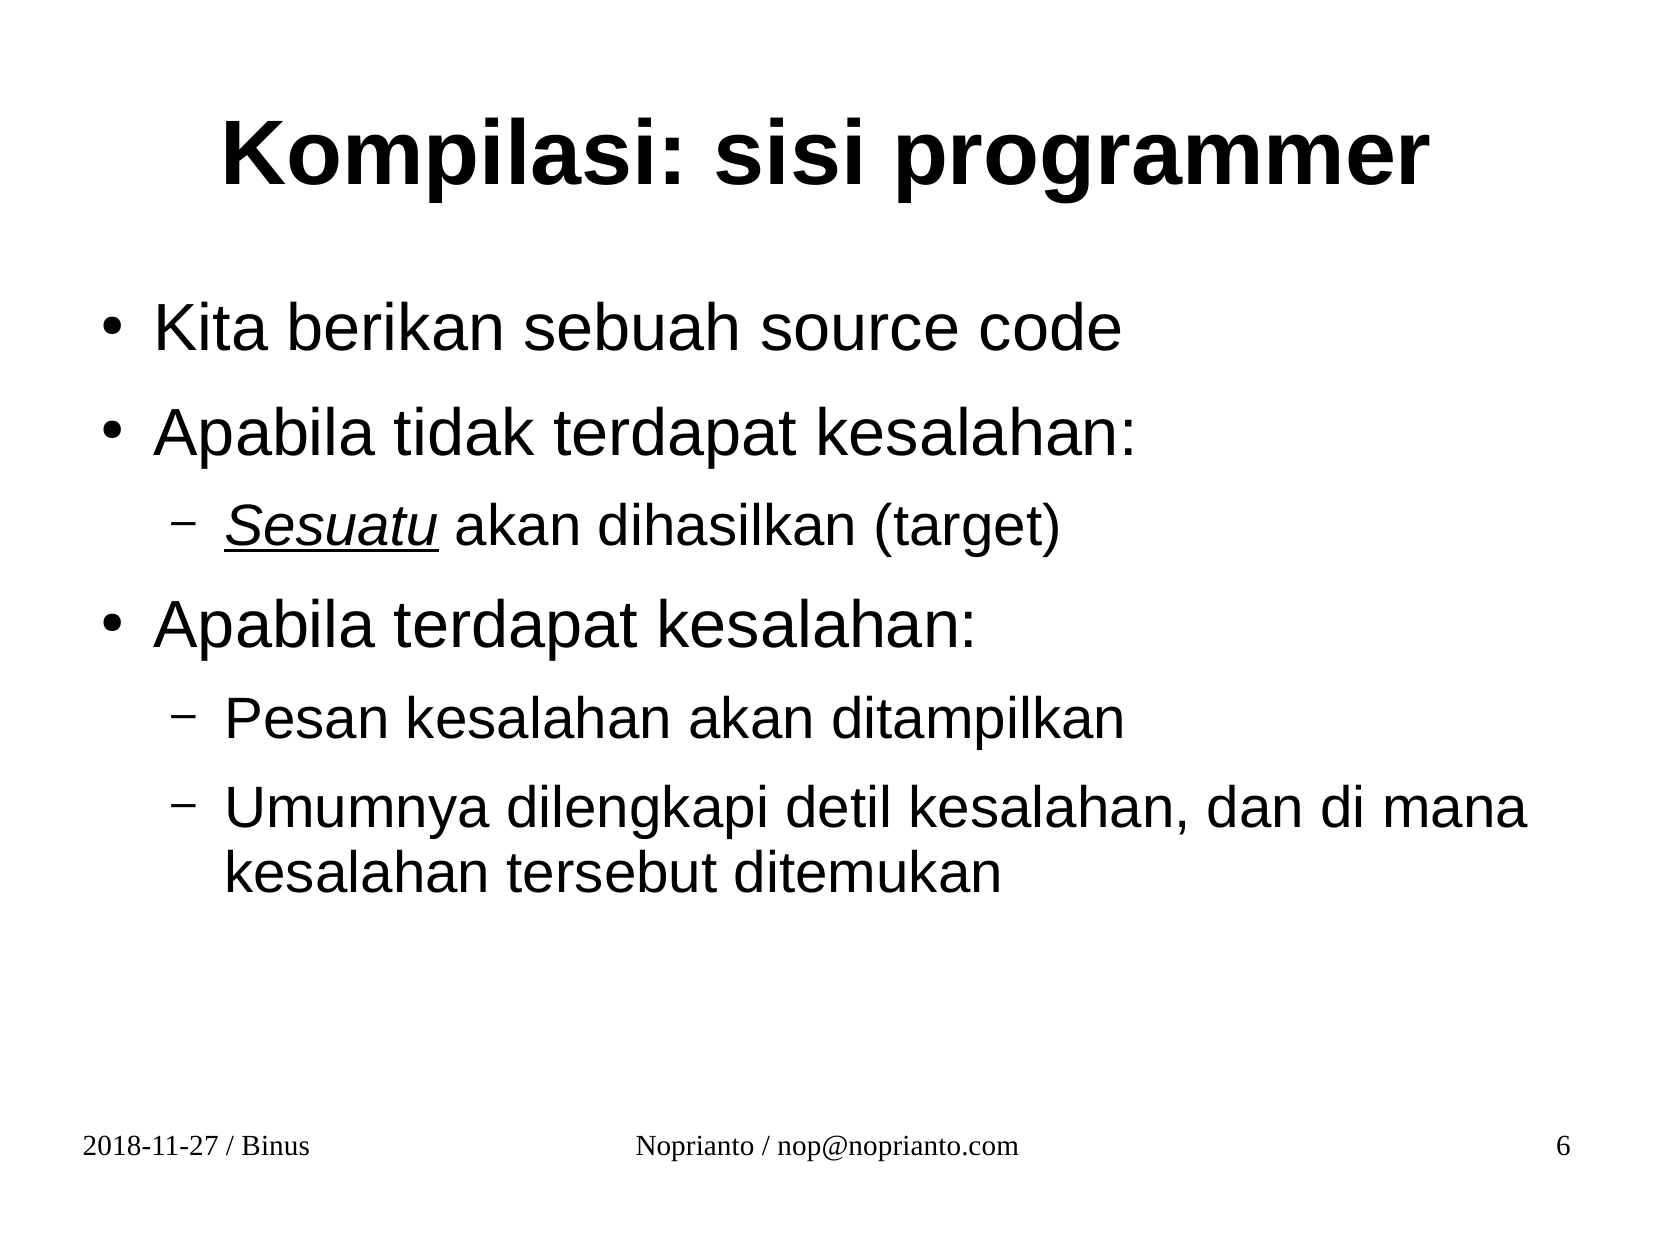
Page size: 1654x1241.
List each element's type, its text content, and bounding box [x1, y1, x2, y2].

title Kompilasi: sisi programmer [82, 49, 1571, 257]
list Kita berikan sebuah source code Apabila tidak terdapat kesalahan: Sesuatu akan dihasilkan (target) Apabila terdapat kesalahan: Pesan kesalahan akan ditampilkan Umumnya dilengkapi detil kesalahan, dan di mana kesalahan tersebut ditemukan [82, 290, 1571, 1010]
